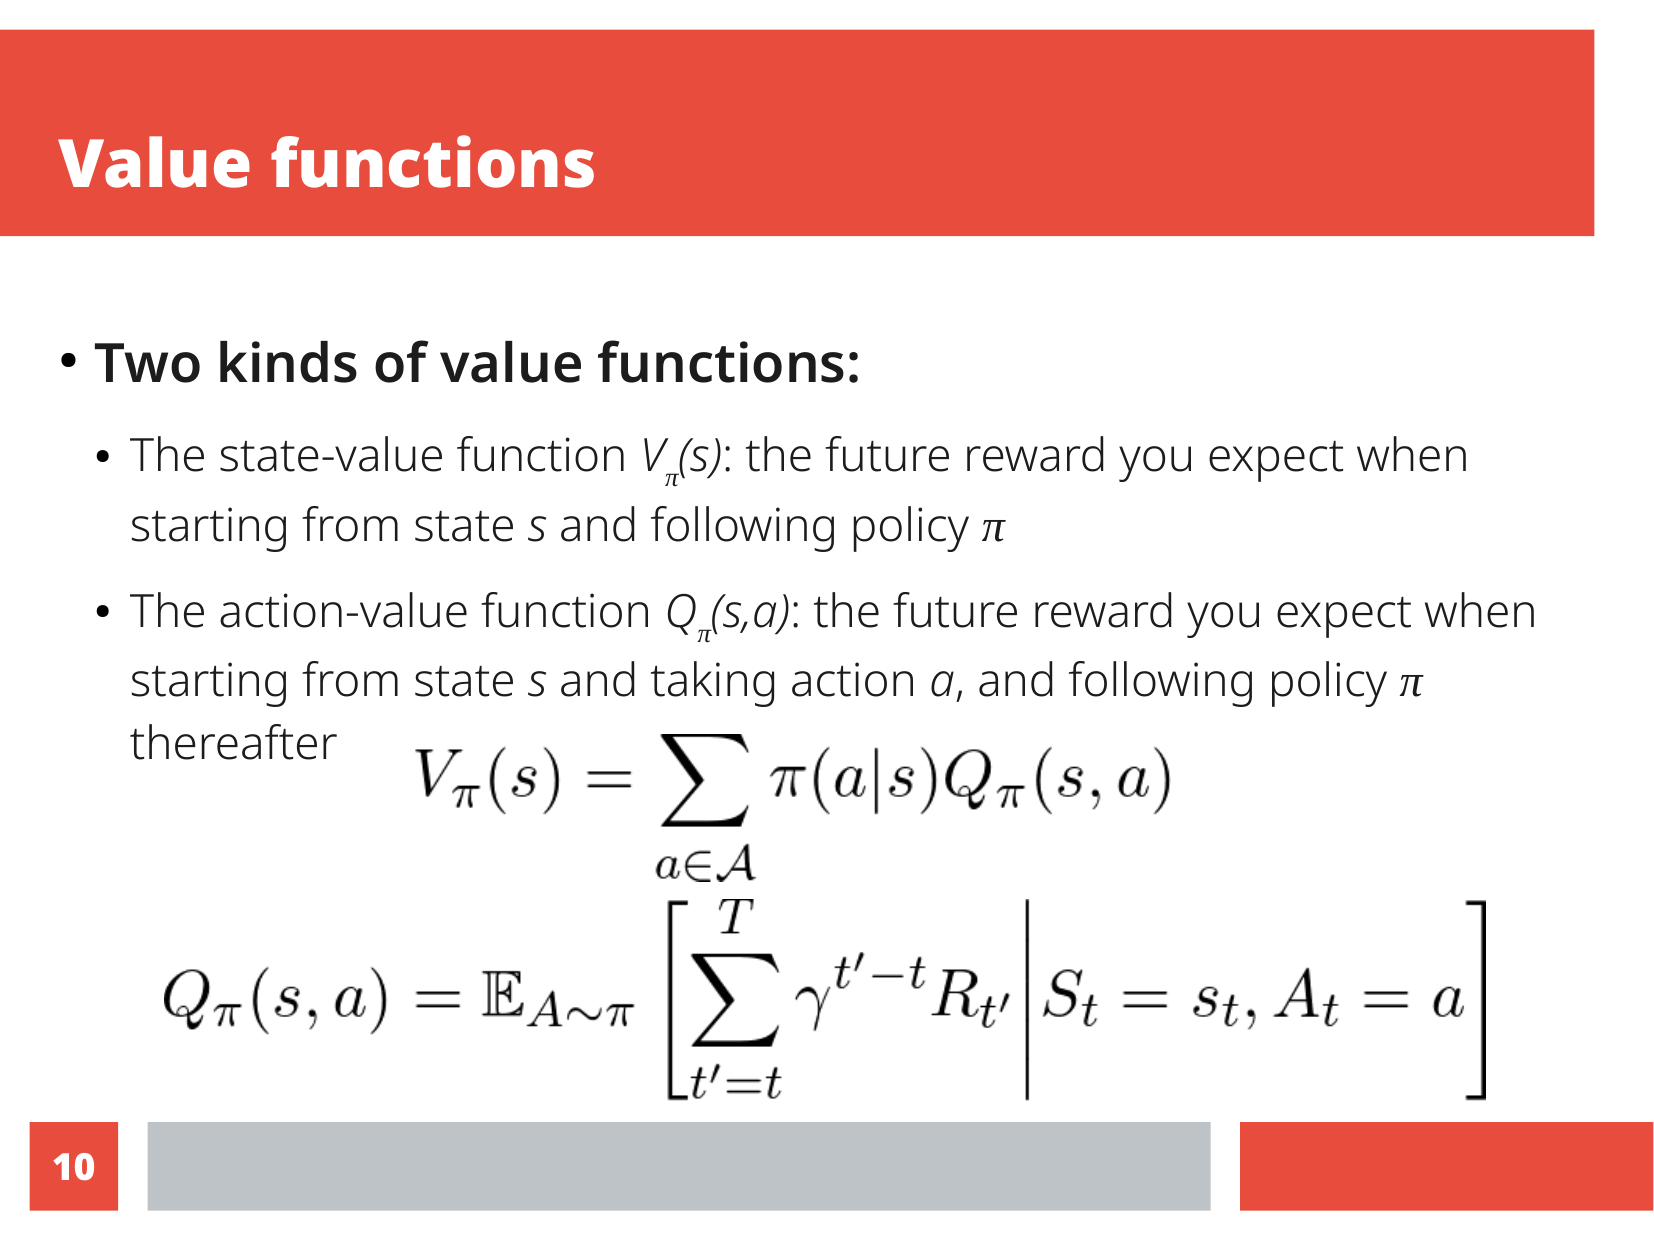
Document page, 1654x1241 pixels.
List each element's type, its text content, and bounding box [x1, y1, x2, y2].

title Value functions [59, 59, 1595, 207]
list Two kinds of value functions: The state-value function Vπ(s): the future reward you expect when starting from state s and following policy π The action-value function Qπ(s,a): the future reward you expect when starting from state s and taking action a, and following policy π thereafter [59, 324, 1565, 1093]
picture [164, 899, 1486, 1102]
picture [415, 734, 1171, 882]
